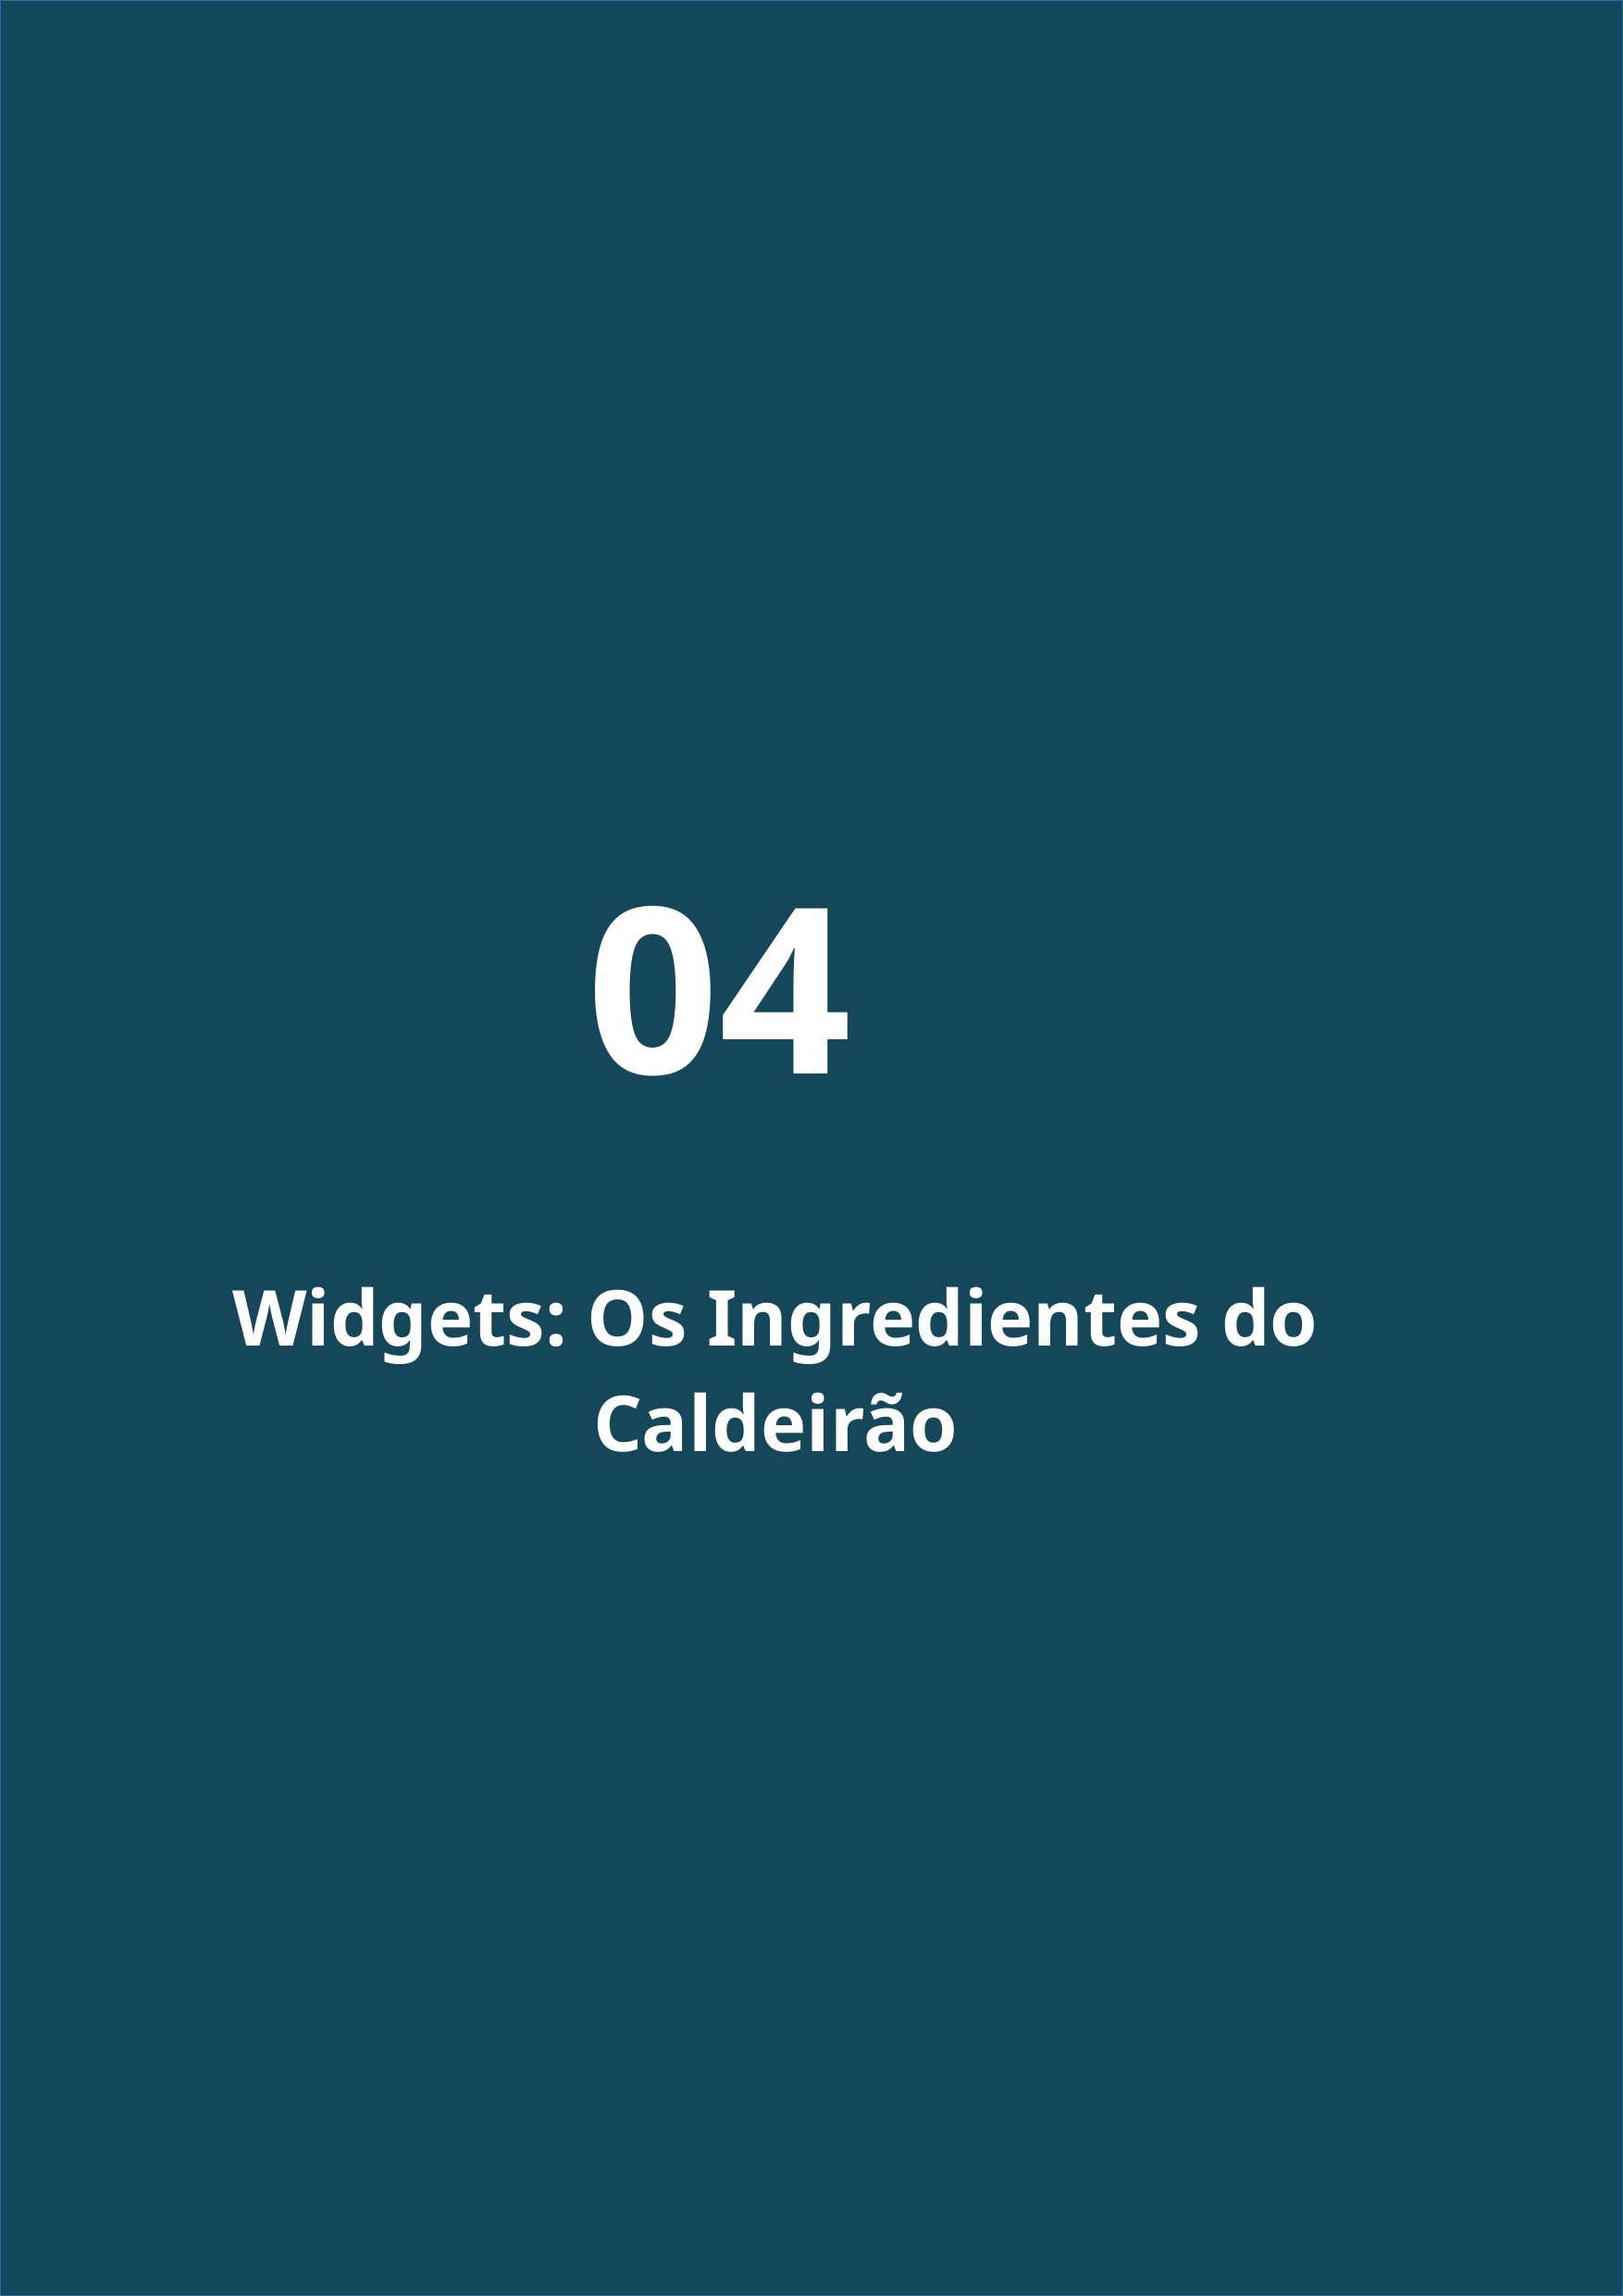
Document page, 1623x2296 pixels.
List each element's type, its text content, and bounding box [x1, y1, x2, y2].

text_box Widgets: Os Ingredientes do Caldeirão [218, 1257, 1448, 1534]
text_box [0, 0, 1623, 2296]
text_box 04 [574, 819, 1066, 1204]
